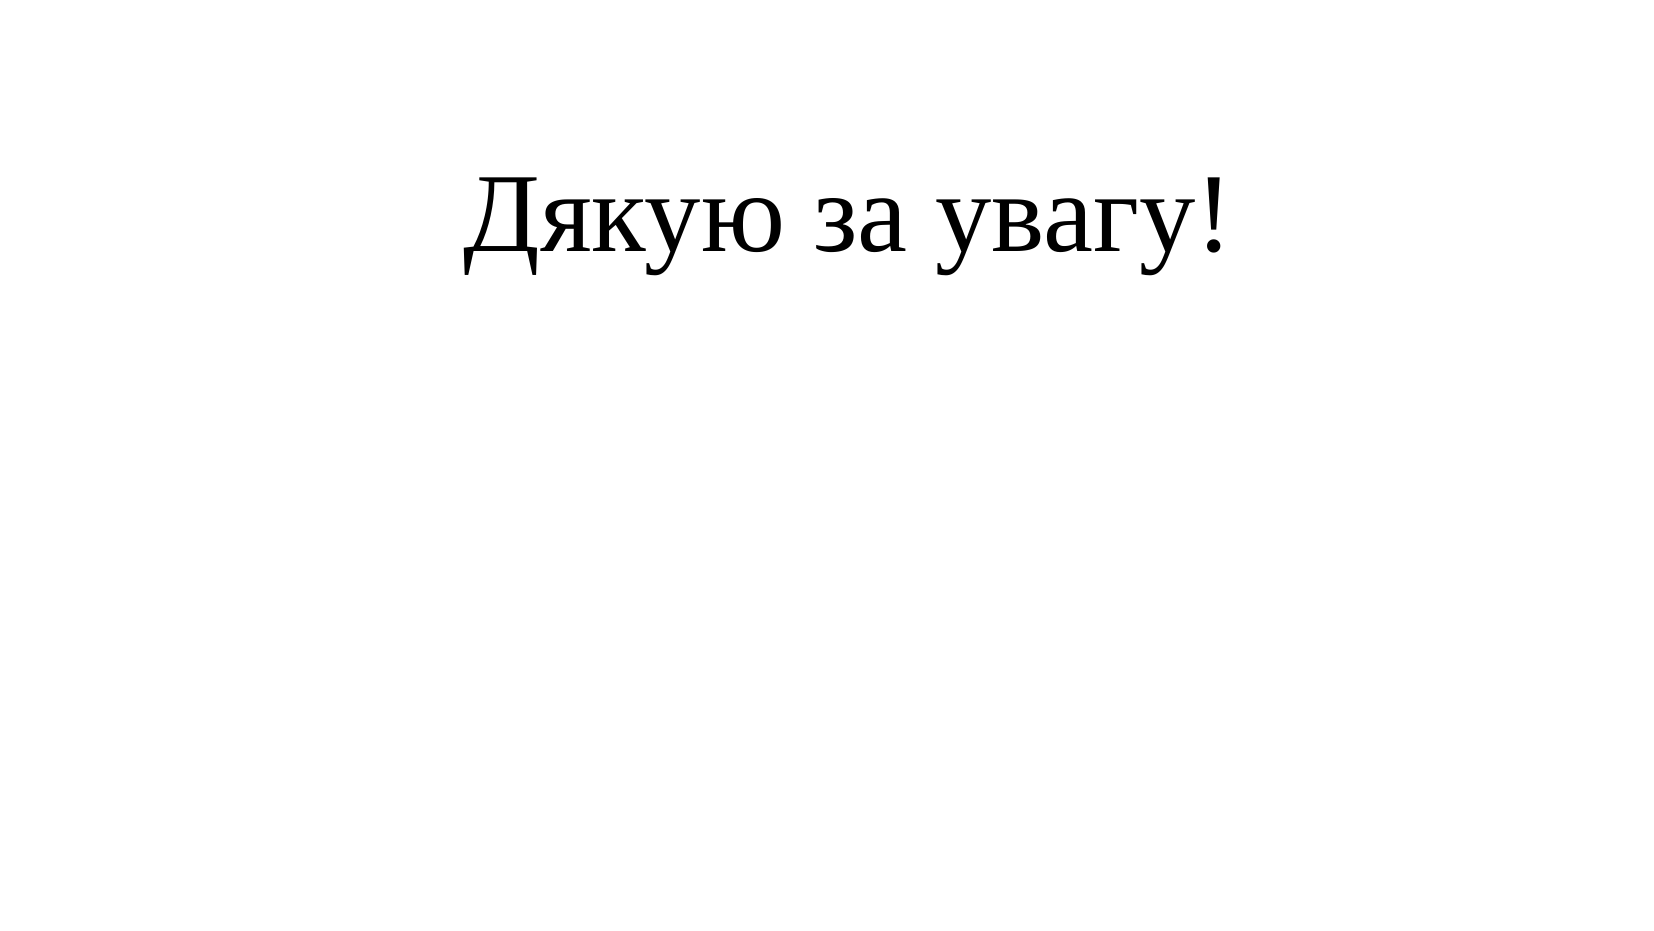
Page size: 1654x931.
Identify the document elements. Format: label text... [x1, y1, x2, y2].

text_box Дякую за увагу! [448, 131, 1346, 281]
